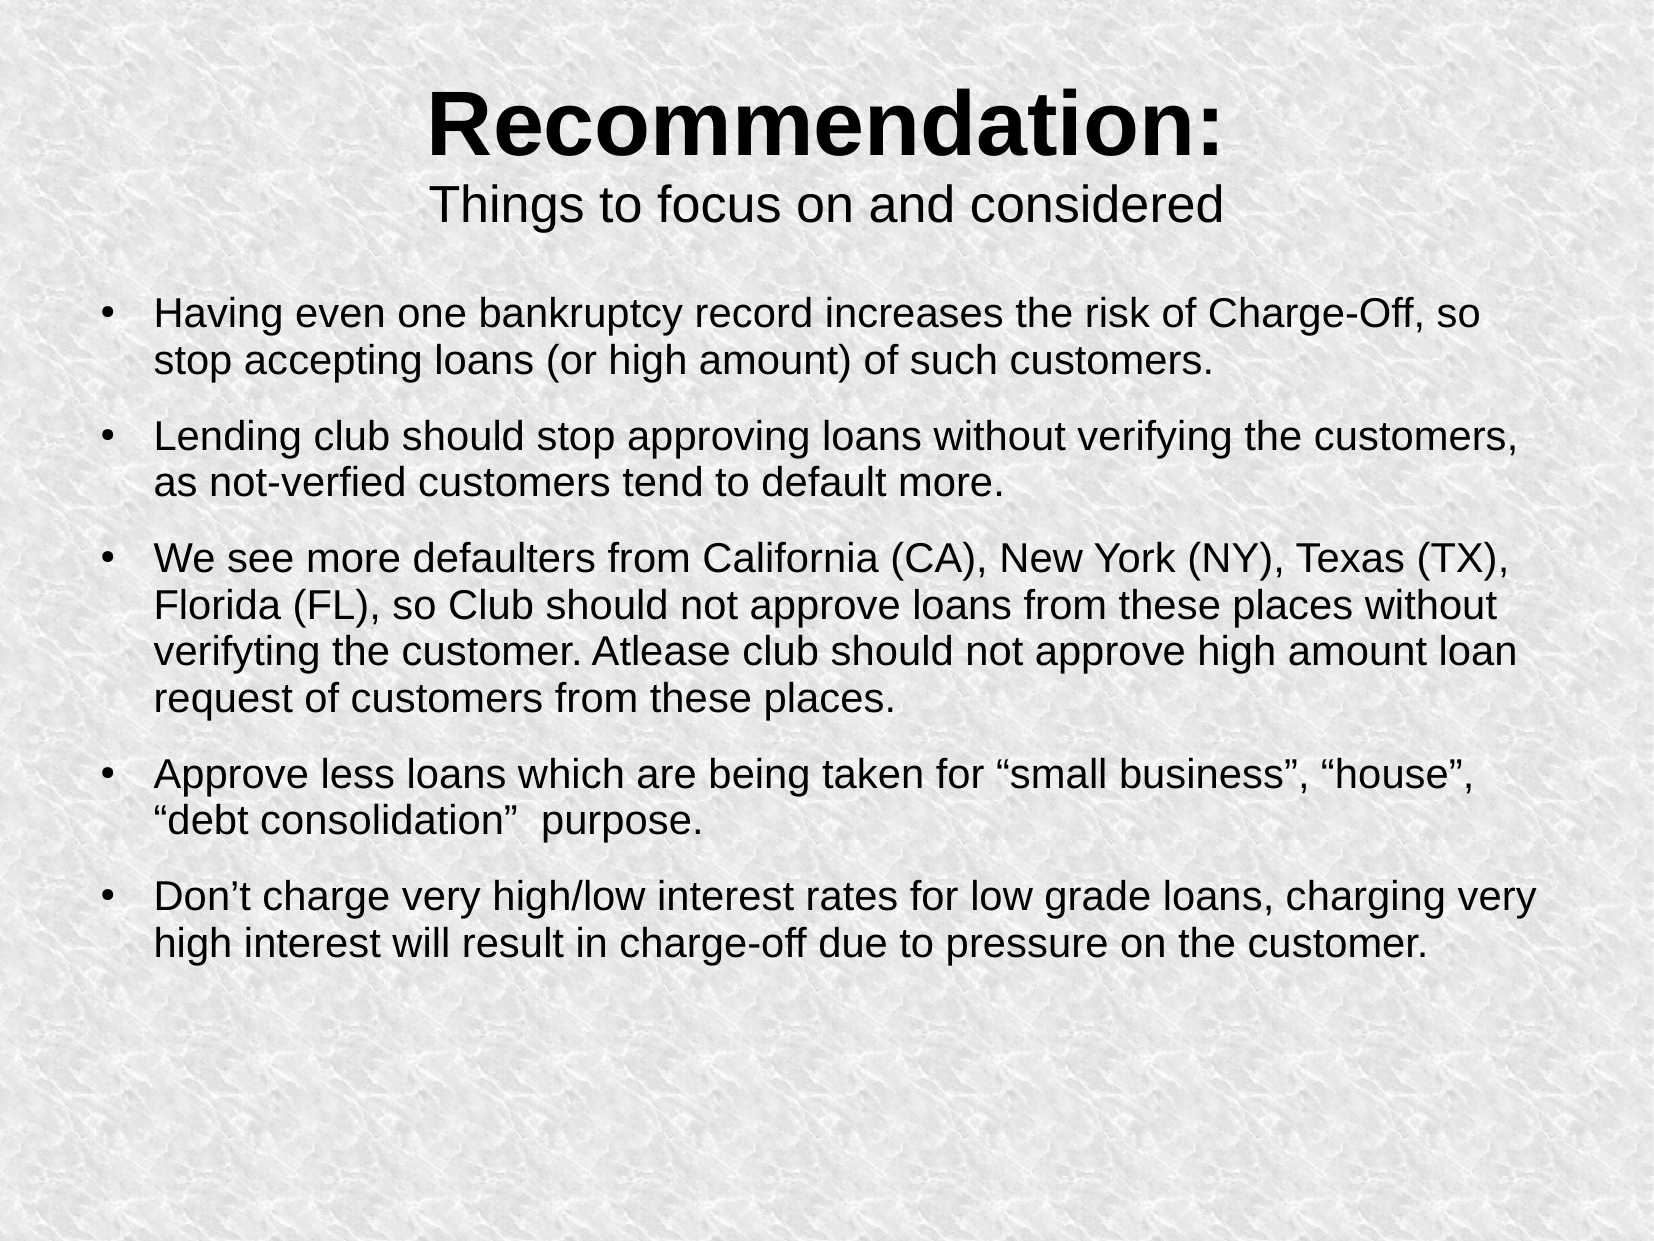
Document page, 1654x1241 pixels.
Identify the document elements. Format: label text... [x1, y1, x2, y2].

title Recommendation: Things to focus on and considered [82, 49, 1571, 257]
picture [0, 0, 1654, 1241]
list Having even one bankruptcy record increases the risk of Charge-Off, so stop accepting loans (or high amount) of such customers. Lending club should stop approving loans without verifying the customers, as not-verfied customers tend to default more. We see more defaulters from California (CA), New York (NY), Texas (TX), Florida (FL), so Club should not approve loans from these places without verifyting the customer. Atlease club should not approve high amount loan request of customers from these places. Approve less loans which are being taken for “small business”, “house”, “debt consolidation” purpose. Don’t charge very high/low interest rates for low grade loans, charging very high interest will result in charge-off due to pressure on the customer. [82, 290, 1571, 1010]
